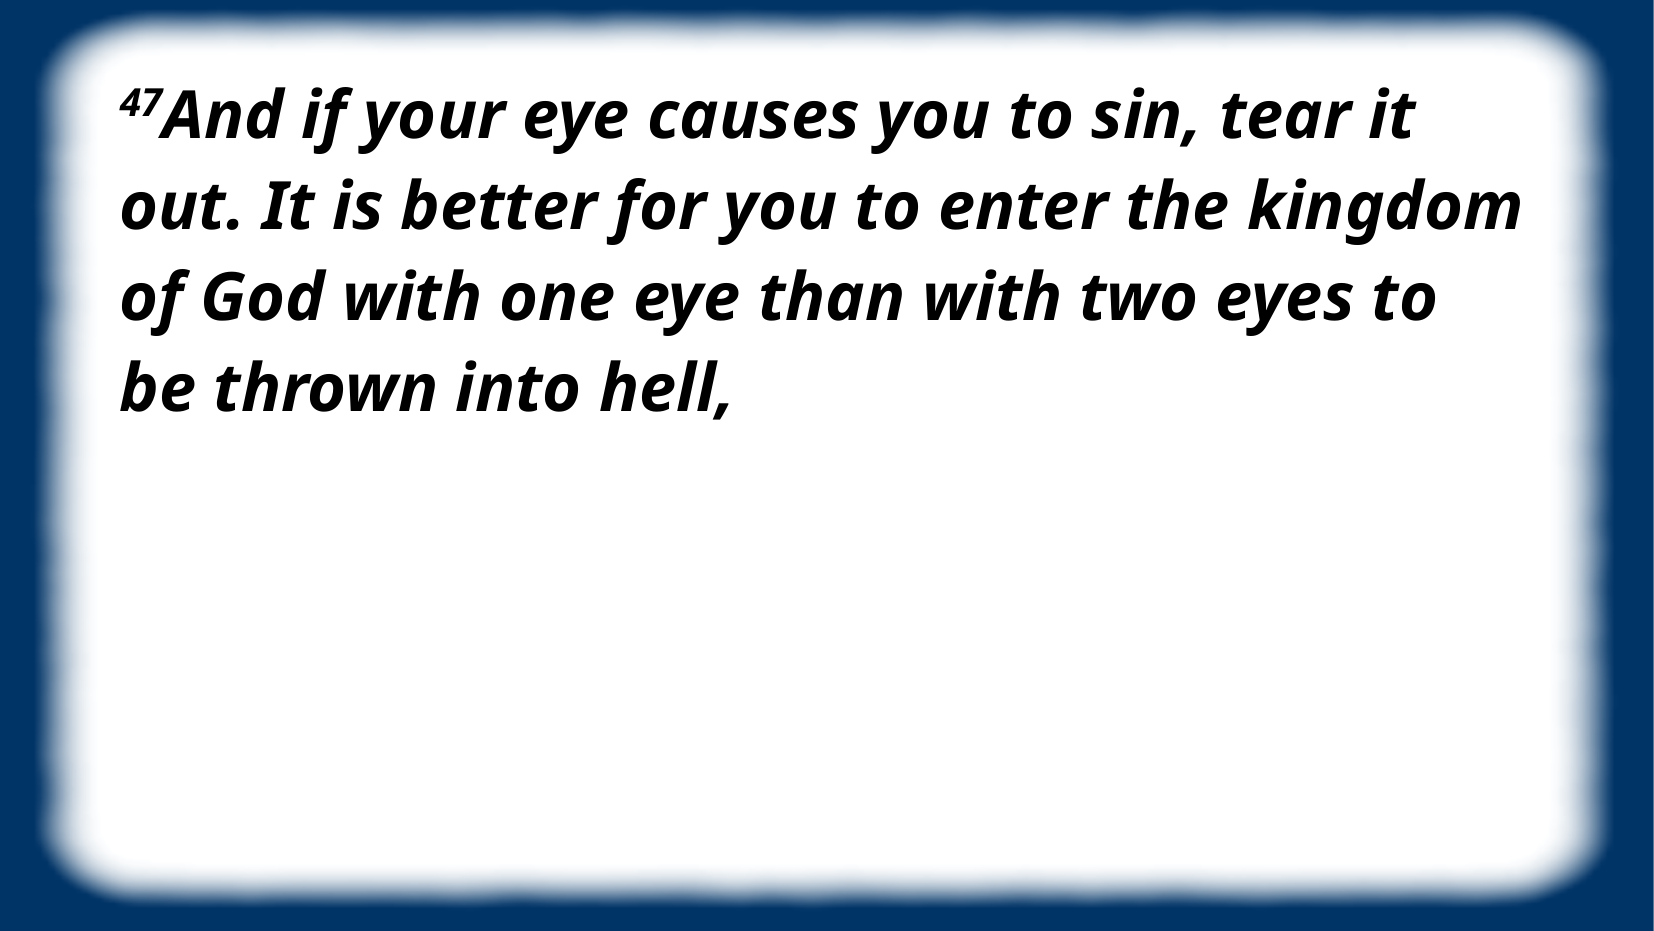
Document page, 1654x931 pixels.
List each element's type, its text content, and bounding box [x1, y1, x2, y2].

picture [0, 0, 1654, 931]
text_box 47And if your eye causes you to sin, tear it out. It is better for you to enter the kingdom of God with one eye than with two eyes to be thrown into hell, [105, 60, 1546, 430]
